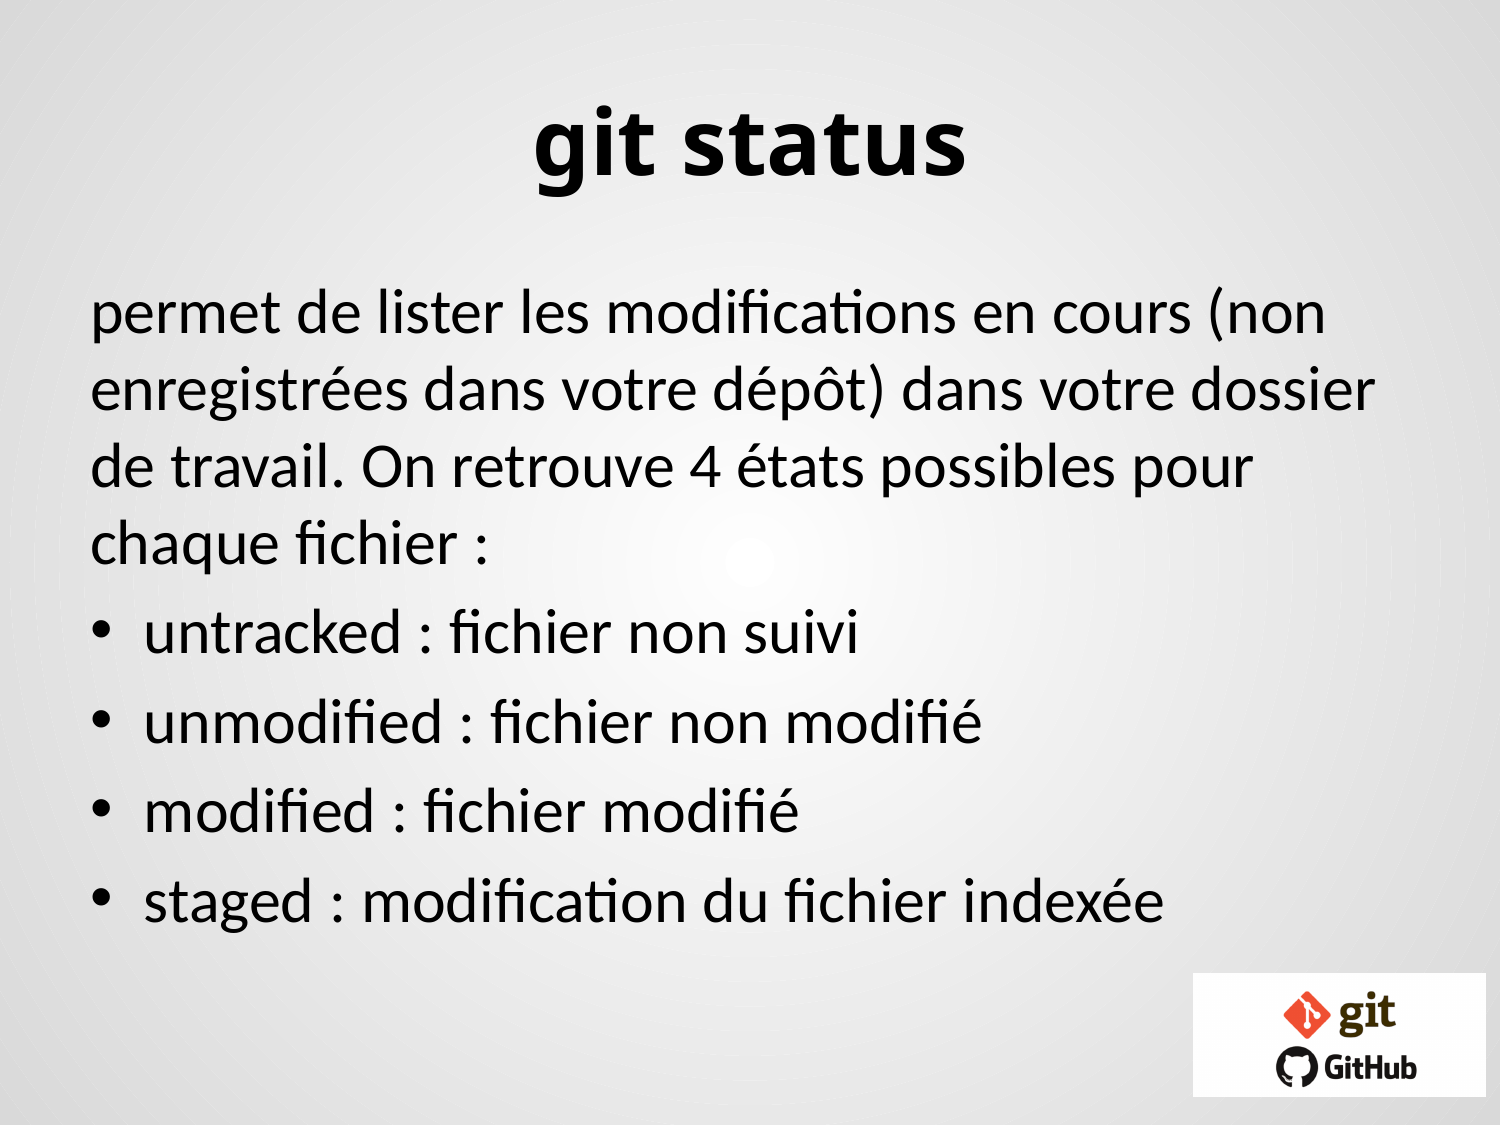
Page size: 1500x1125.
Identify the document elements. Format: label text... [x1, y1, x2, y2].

picture [1193, 973, 1486, 1097]
list permet de lister les modifications en cours (non enregistrées dans votre dépôt) dans votre dossier de travail. On retrouve 4 états possibles pour chaque fichier : untracked : fichier non suivi unmodified : fichier non modifié modified : fichier modifié staged : modification du fichier indexée [75, 262, 1425, 946]
title git status [75, 45, 1425, 233]
